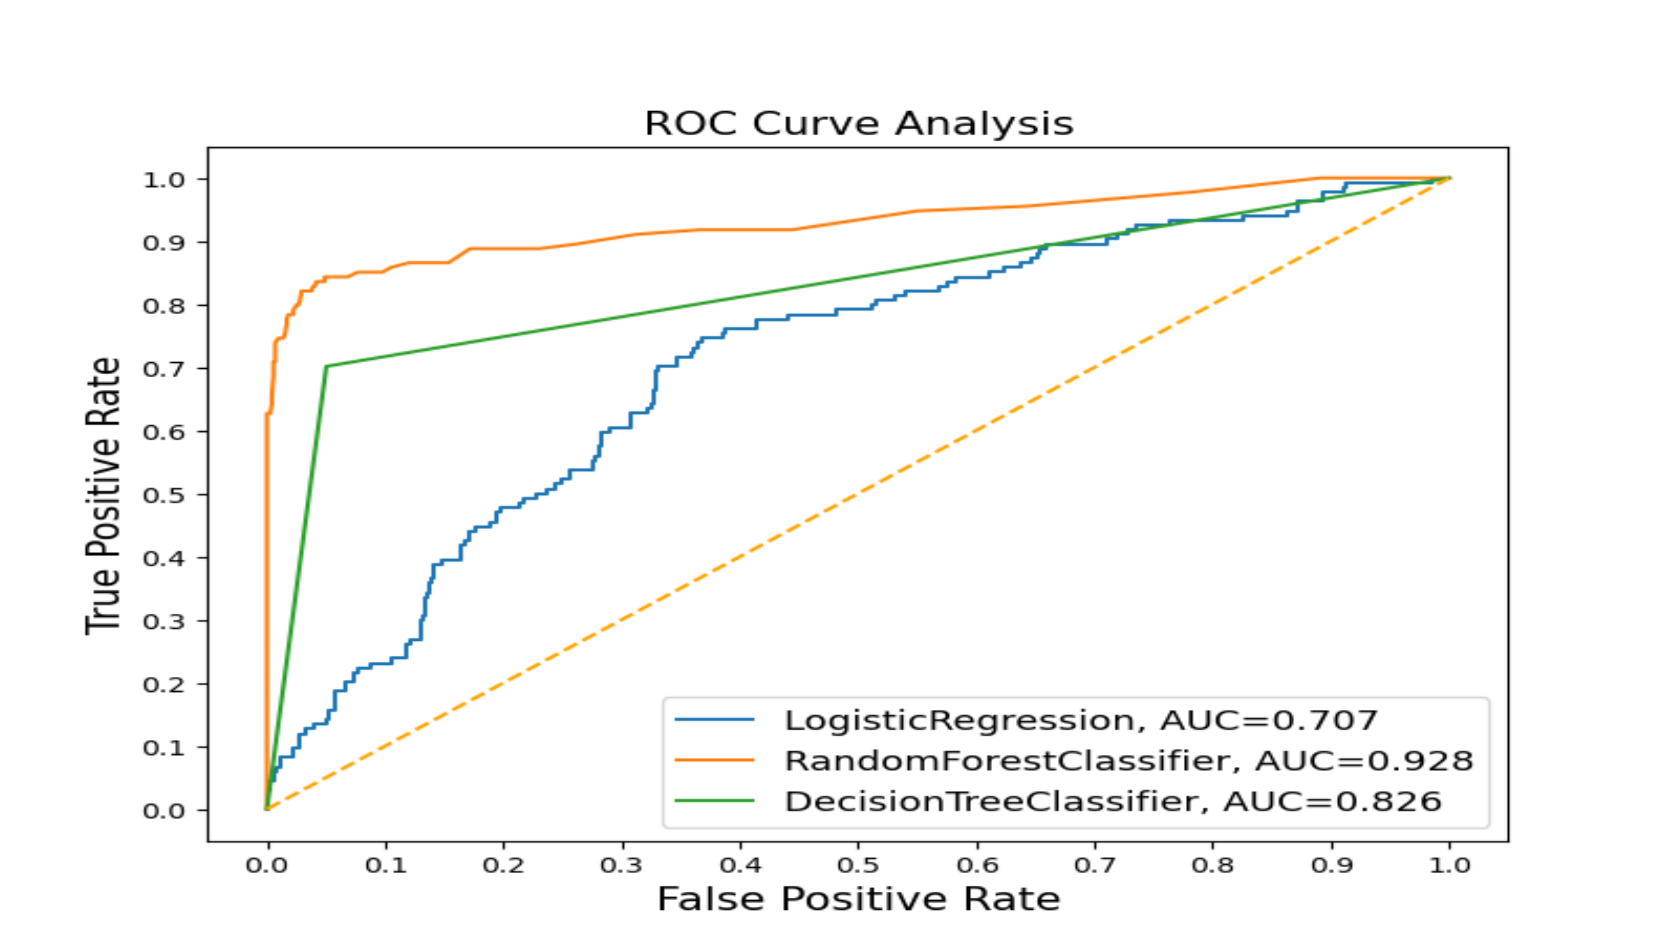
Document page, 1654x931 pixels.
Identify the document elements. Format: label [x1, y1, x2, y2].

picture [67, 96, 1529, 930]
